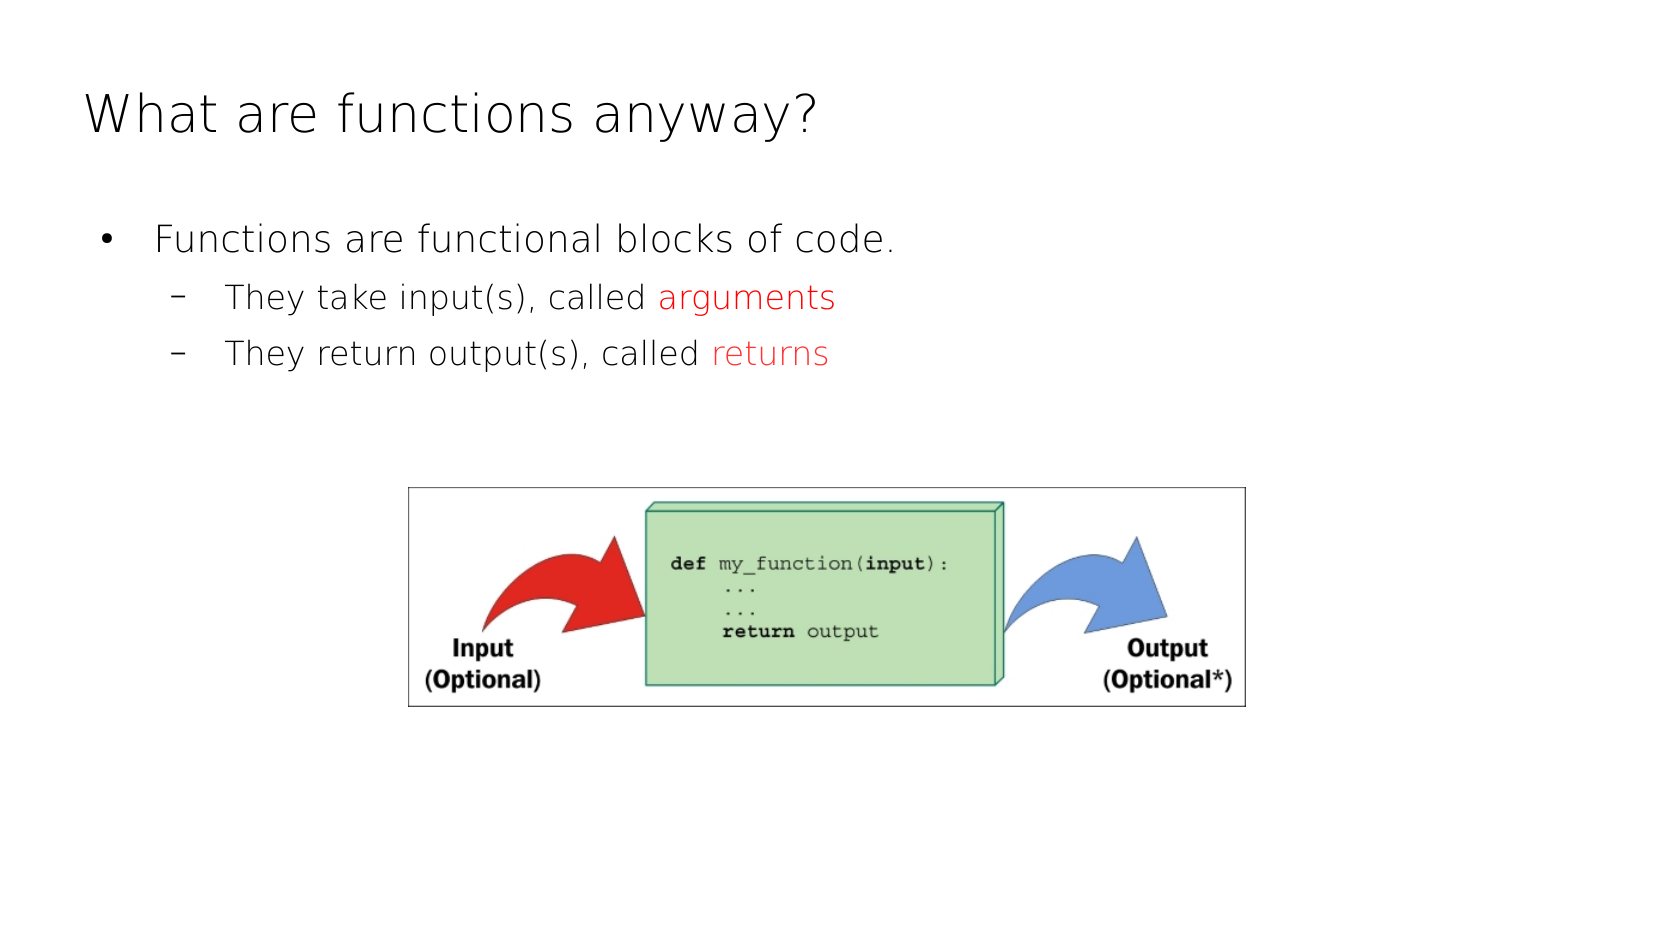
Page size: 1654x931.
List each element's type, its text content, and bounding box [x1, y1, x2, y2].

title What are functions anyway? [82, 37, 1571, 193]
list Functions are functional blocks of code. They take input(s), called arguments They return output(s), called returns [82, 217, 1571, 758]
picture [408, 487, 1246, 707]
